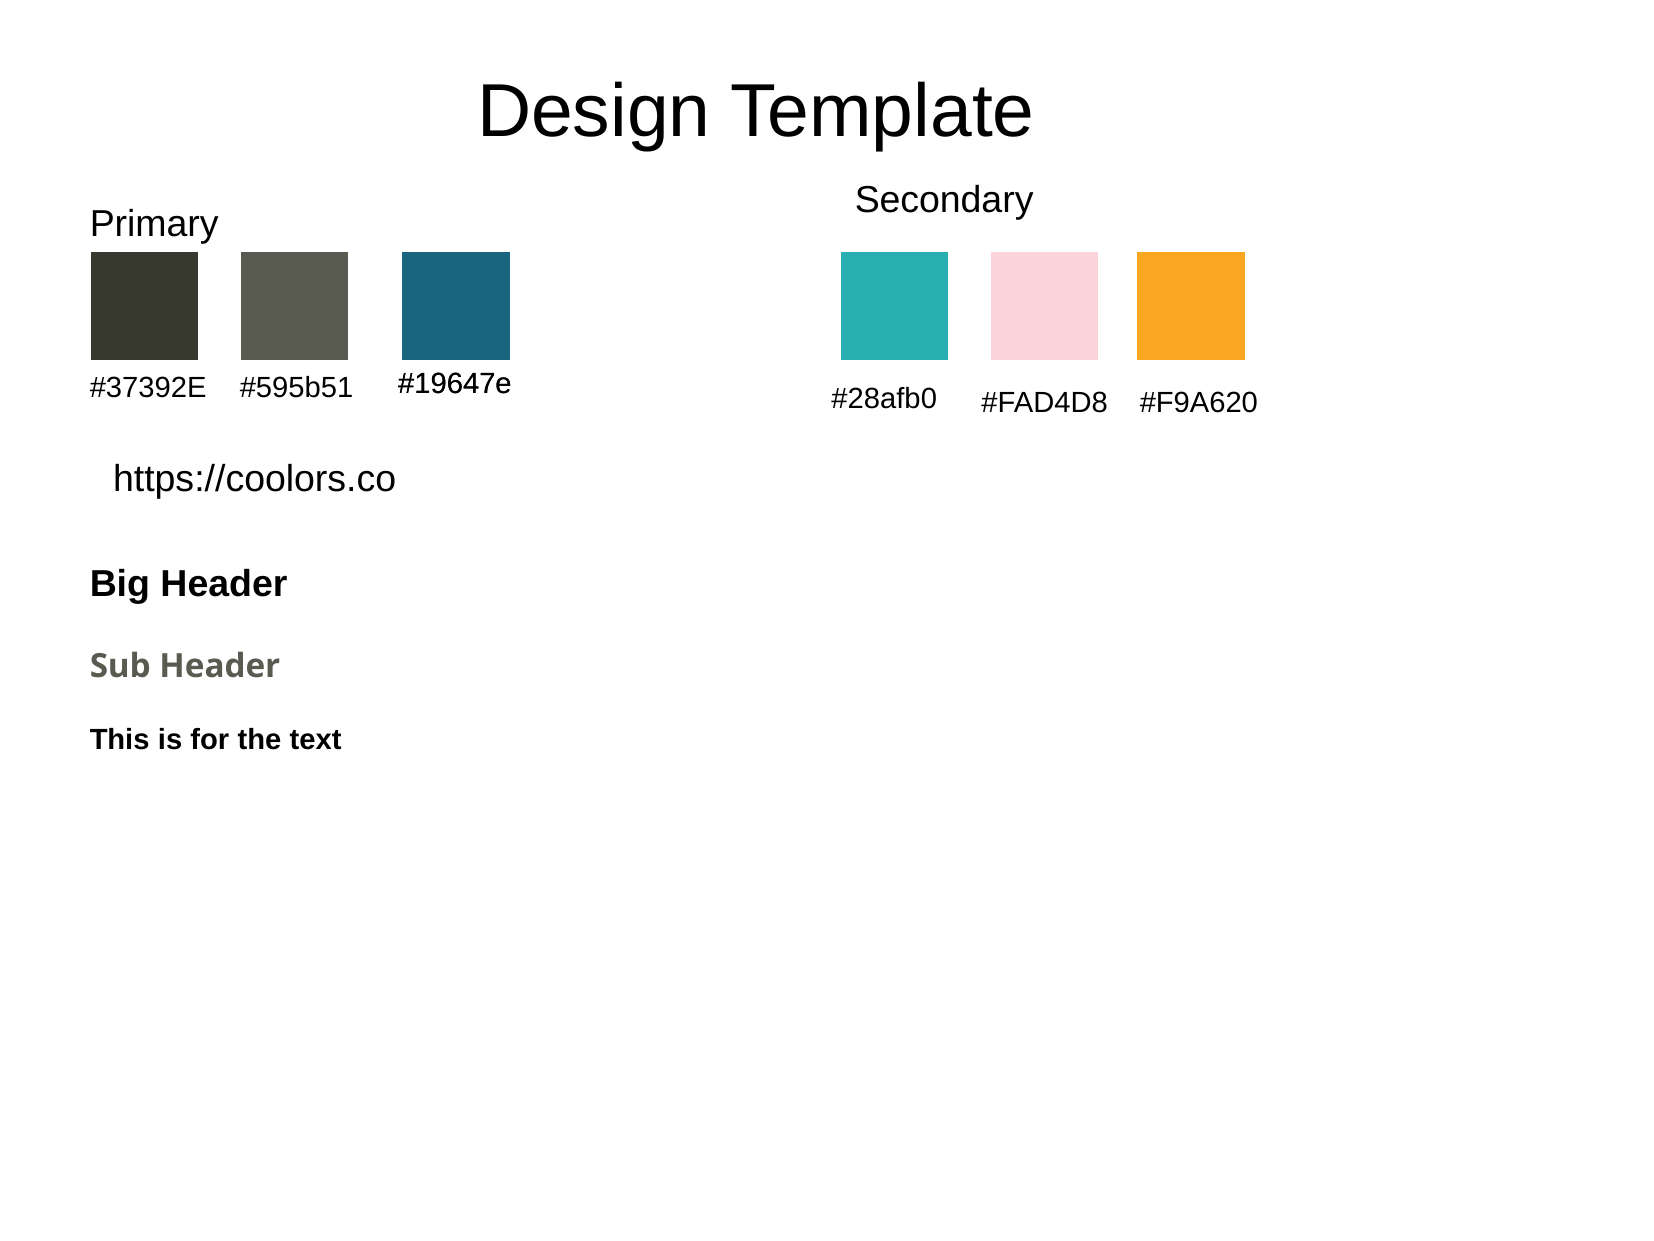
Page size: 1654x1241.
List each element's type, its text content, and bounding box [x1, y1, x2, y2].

title Design Template [82, 49, 1430, 172]
text_box #28afb0 [816, 375, 976, 432]
text_box #595b51 [225, 363, 384, 421]
text_box [401, 251, 511, 360]
text_box Sub Header [75, 634, 496, 707]
text_box [1136, 251, 1246, 361]
text_box #FAD4D8 [966, 378, 1125, 436]
text_box This is for the text [75, 715, 496, 764]
text_box #F9A620 [1125, 378, 1284, 436]
text_box Big Header [75, 555, 496, 612]
text_box [90, 251, 199, 361]
text_box Secondary [840, 171, 1239, 271]
text_box [990, 251, 1099, 361]
text_box [840, 251, 949, 361]
text_box #37392E [75, 363, 225, 421]
text_box [240, 251, 349, 361]
text_box Primary [75, 195, 421, 252]
text_box https://coolors.co [98, 450, 1081, 507]
text_box #19647e [383, 360, 542, 417]
